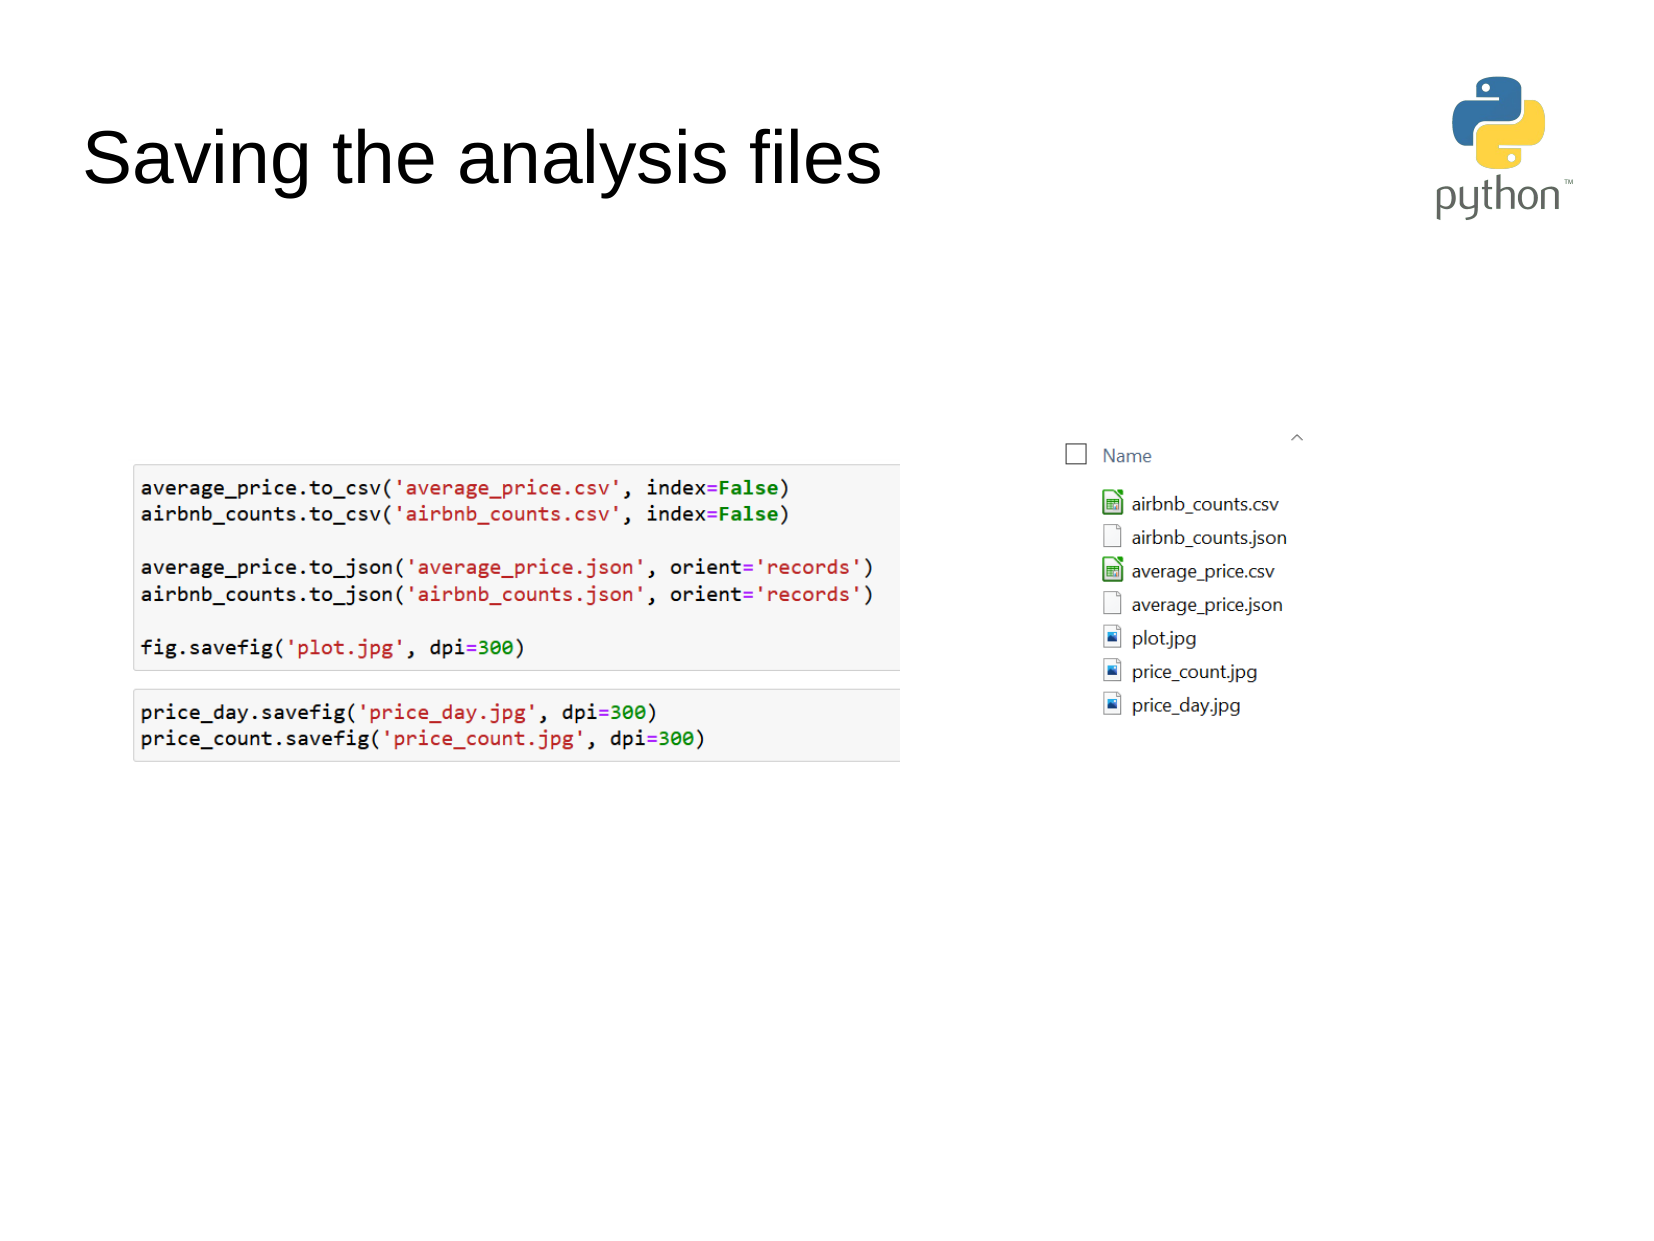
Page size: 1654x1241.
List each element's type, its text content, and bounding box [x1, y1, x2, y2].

picture [1053, 434, 1306, 743]
picture [128, 459, 901, 766]
text_box Saving the analysis files [82, 93, 1264, 215]
picture [1369, 76, 1629, 223]
